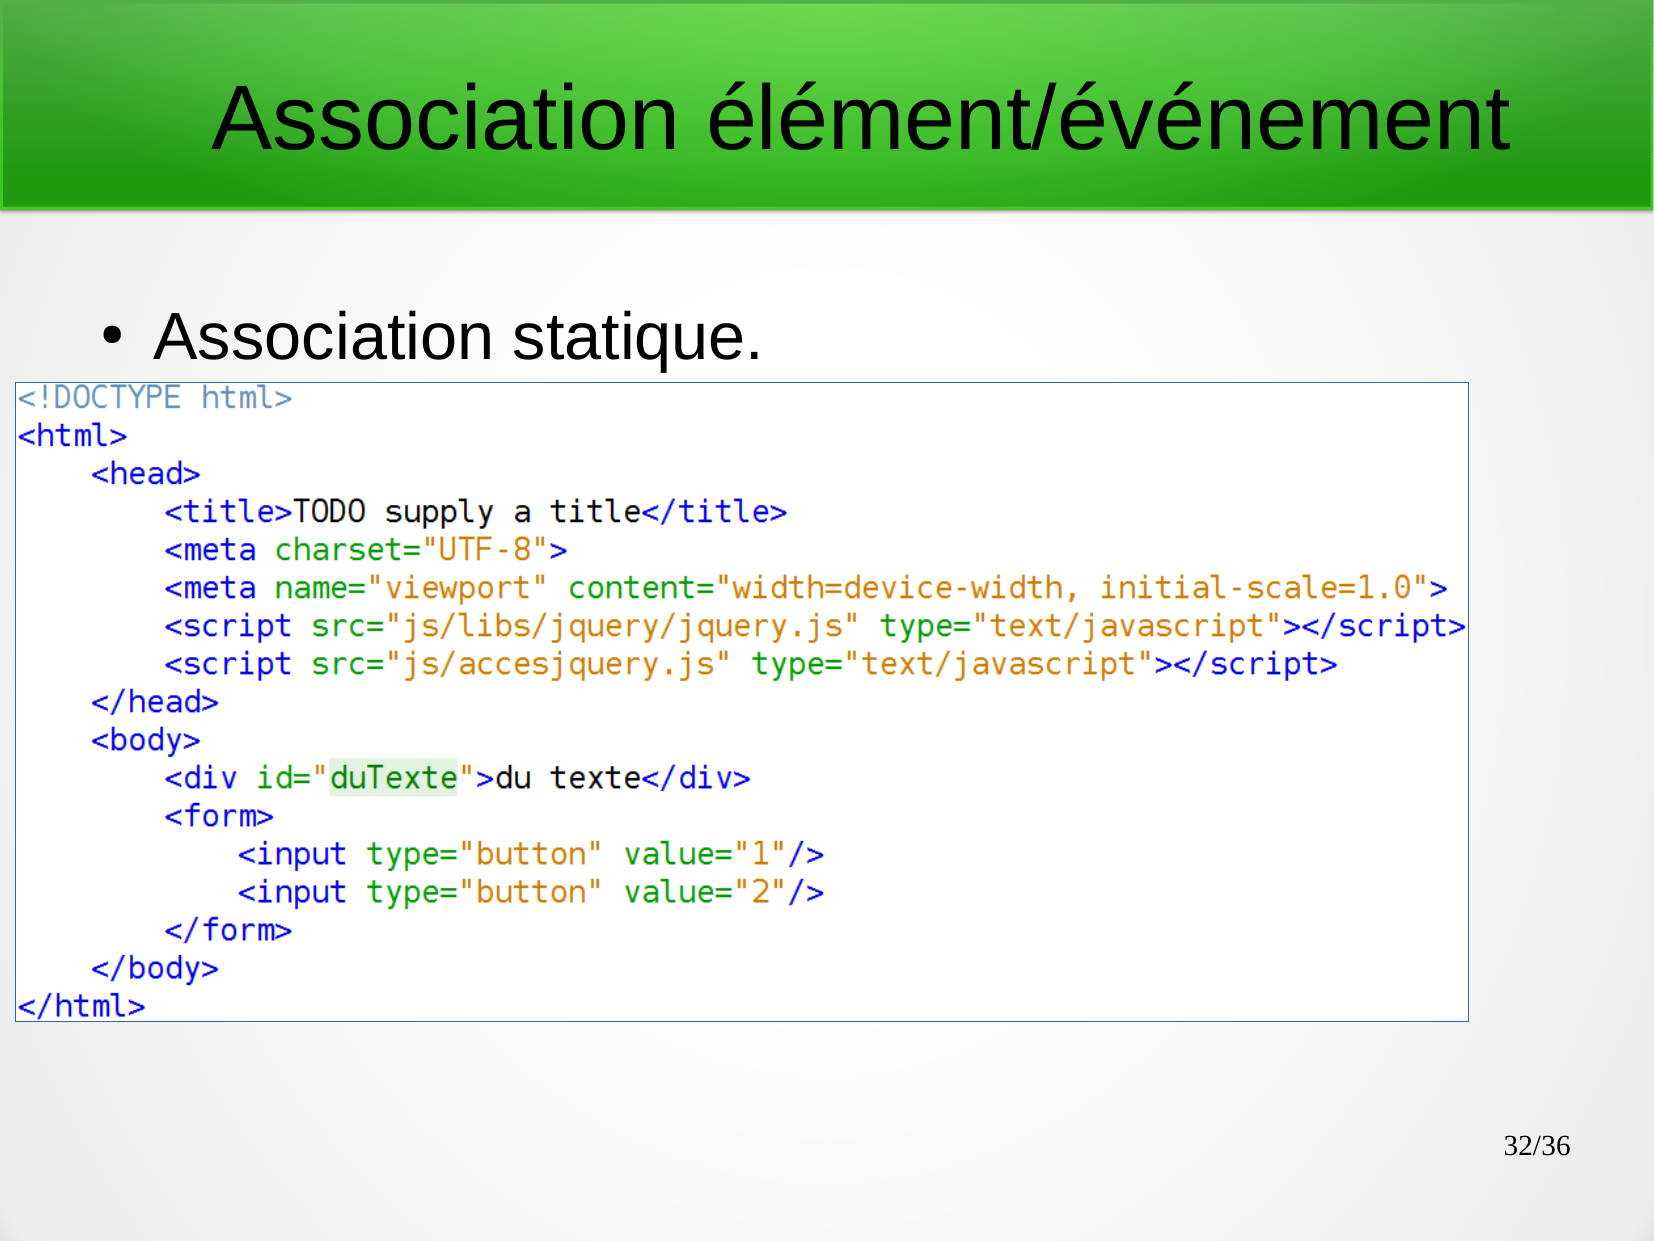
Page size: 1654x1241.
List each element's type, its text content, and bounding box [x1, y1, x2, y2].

picture [15, 382, 1469, 1022]
list Association statique. [82, 299, 1571, 1019]
title Association élément/événement [82, 47, 1571, 189]
